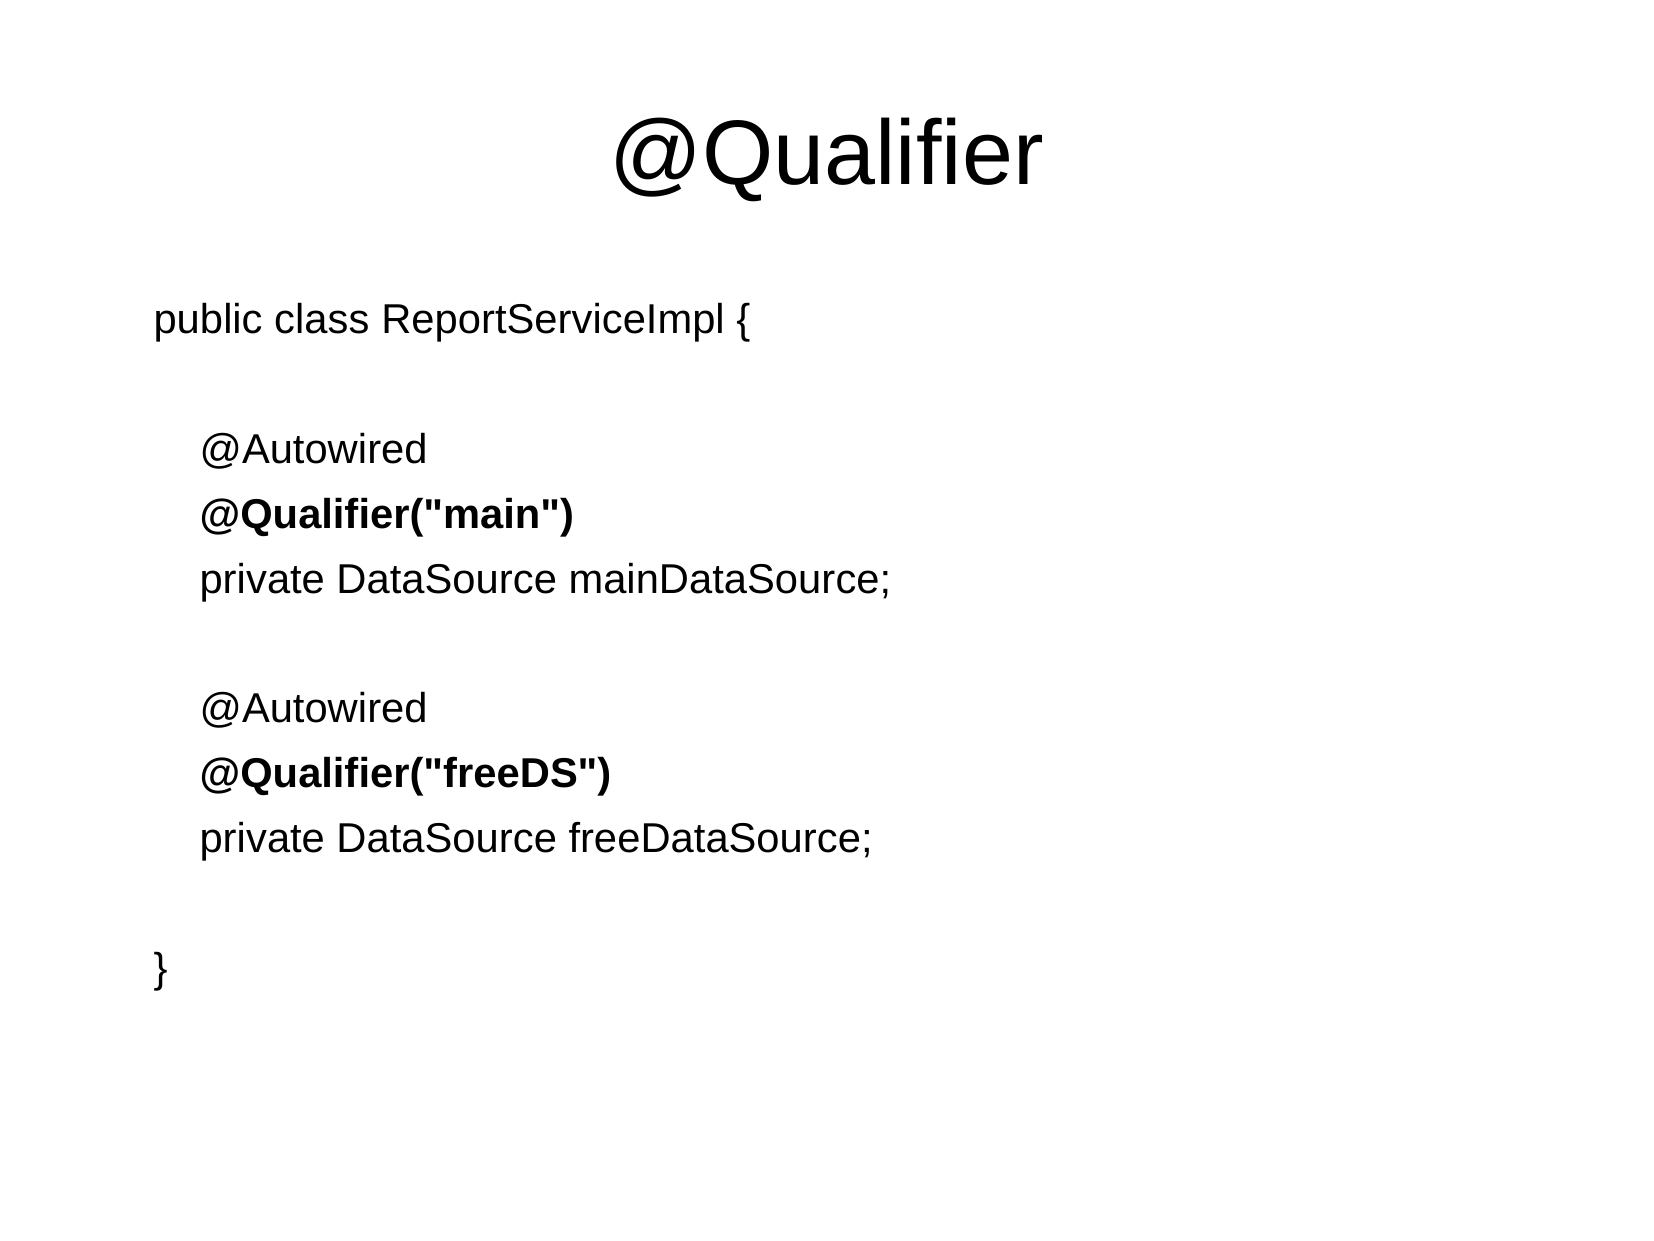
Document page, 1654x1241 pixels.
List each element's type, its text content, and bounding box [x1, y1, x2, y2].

list public class ReportServiceImpl { @Autowired @Qualifier("main") private DataSource mainDataSource; @Autowired @Qualifier("freeDS") private DataSource freeDataSource; } [82, 296, 1571, 1016]
title @Qualifier [82, 49, 1571, 257]
